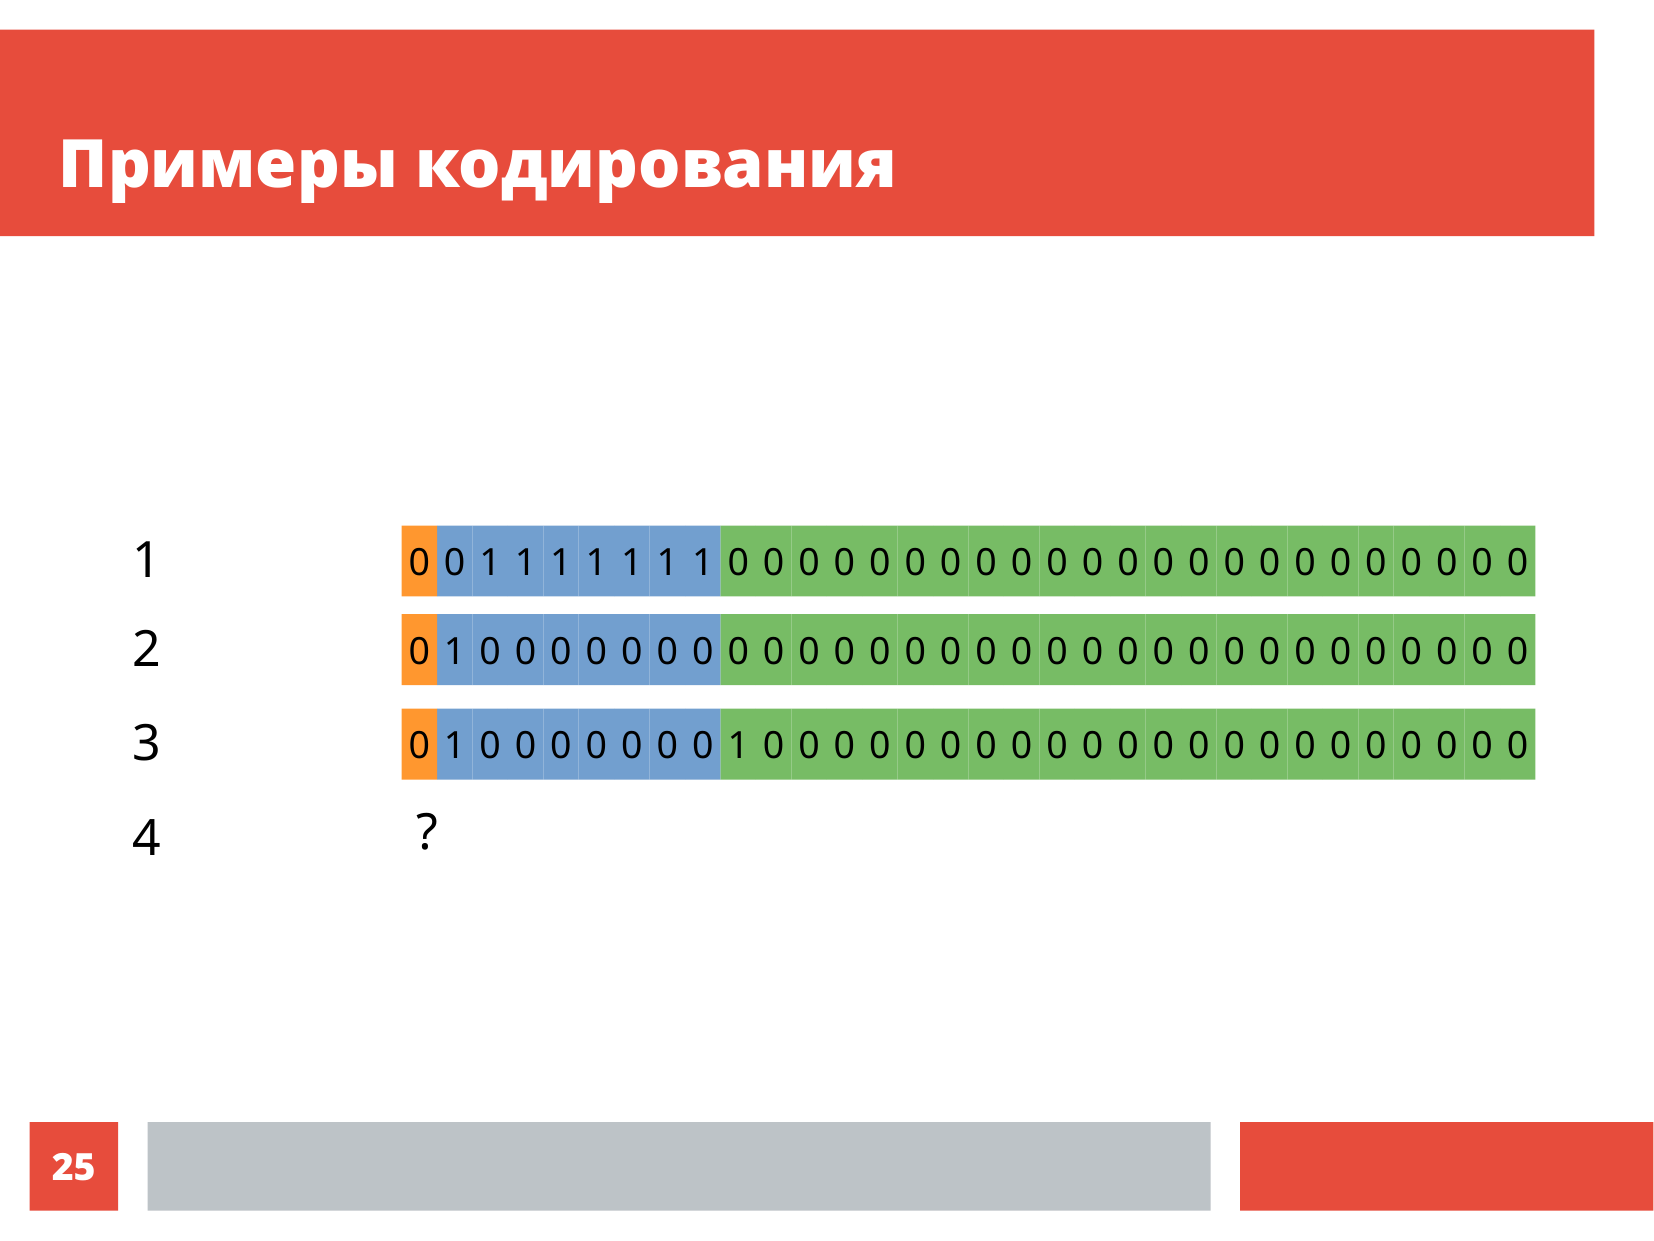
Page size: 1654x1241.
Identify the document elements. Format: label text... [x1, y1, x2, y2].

text_box 0 [401, 525, 438, 597]
text_box 0 [862, 614, 897, 686]
text_box 1 [472, 525, 507, 597]
text_box 0 [1110, 525, 1145, 597]
text_box 0 [755, 525, 791, 597]
text_box 0 [1251, 525, 1287, 597]
text_box 0 [1464, 614, 1500, 686]
text_box 0 [1358, 614, 1393, 686]
text_box 0 [1429, 614, 1464, 686]
text_box 0 [1216, 614, 1251, 686]
text_box 0 [1500, 614, 1536, 686]
text_box 1 [614, 525, 649, 597]
text_box 0 [401, 614, 438, 686]
text_box 0 [507, 614, 543, 686]
text_box 0 [438, 525, 472, 597]
text_box 0 [1322, 708, 1358, 780]
text_box 0 [1358, 708, 1393, 780]
text_box 0 [1216, 708, 1251, 780]
text_box 0 [1500, 525, 1536, 597]
text_box 0 [1110, 708, 1145, 780]
text_box 4 [118, 803, 402, 869]
text_box 0 [933, 708, 968, 780]
text_box 0 [578, 708, 614, 780]
text_box 0 [1145, 614, 1181, 686]
text_box 0 [1287, 525, 1322, 597]
text_box 0 [791, 525, 826, 597]
text_box 0 [721, 614, 755, 686]
text_box 0 [1181, 614, 1216, 686]
text_box 0 [791, 708, 826, 780]
text_box 3 [118, 708, 402, 774]
text_box 0 [614, 614, 649, 686]
text_box 0 [401, 708, 438, 780]
text_box 0 [1393, 525, 1429, 597]
text_box 0 [1393, 708, 1429, 780]
text_box 0 [1429, 525, 1464, 597]
text_box 1 [118, 525, 402, 591]
text_box 1 [507, 525, 543, 597]
text_box 0 [472, 708, 507, 780]
text_box 0 [1145, 708, 1181, 780]
text_box 0 [1251, 614, 1287, 686]
text_box 0 [968, 614, 1003, 686]
text_box 0 [897, 614, 933, 686]
text_box 0 [968, 708, 1003, 780]
text_box 0 [1181, 525, 1216, 597]
text_box 0 [543, 708, 578, 780]
text_box 0 [1464, 708, 1500, 780]
text_box 1 [543, 525, 578, 597]
text_box 0 [1003, 614, 1039, 686]
text_box 0 [1039, 708, 1074, 780]
text_box 0 [578, 614, 614, 686]
text_box 0 [1216, 525, 1251, 597]
text_box 0 [543, 614, 578, 686]
text_box 0 [1287, 708, 1322, 780]
text_box 2 [118, 614, 402, 680]
text_box 0 [1322, 525, 1358, 597]
text_box 0 [1287, 614, 1322, 686]
text_box 0 [1003, 525, 1039, 597]
text_box 0 [721, 525, 755, 597]
text_box 0 [1429, 708, 1464, 780]
text_box 1 [685, 525, 721, 597]
text_box 0 [649, 614, 685, 686]
text_box 0 [1039, 525, 1074, 597]
text_box 0 [507, 708, 543, 780]
text_box 0 [791, 614, 826, 686]
text_box 0 [862, 708, 897, 780]
text_box 0 [1074, 525, 1110, 597]
text_box 0 [1074, 614, 1110, 686]
text_box 0 [826, 525, 862, 597]
text_box 0 [1110, 614, 1145, 686]
text_box 0 [685, 708, 721, 780]
text_box 1 [438, 708, 472, 780]
text_box 0 [826, 708, 862, 780]
text_box 0 [1393, 614, 1429, 686]
text_box 0 [1251, 708, 1287, 780]
text_box 0 [649, 708, 685, 780]
text_box 1 [721, 708, 755, 780]
text_box 0 [862, 525, 897, 597]
text_box 0 [897, 708, 933, 780]
title Примеры кодирования [59, 59, 1595, 207]
text_box 1 [578, 525, 614, 597]
text_box 0 [933, 614, 968, 686]
text_box 0 [472, 614, 507, 686]
text_box 1 [438, 614, 472, 686]
text_box 0 [1181, 708, 1216, 780]
text_box 0 [1145, 525, 1181, 597]
text_box 0 [1358, 525, 1393, 597]
text_box 0 [1003, 708, 1039, 780]
text_box 0 [614, 708, 649, 780]
text_box 1 [649, 525, 685, 597]
text_box 0 [1074, 708, 1110, 780]
text_box 0 [1500, 708, 1536, 780]
text_box 0 [897, 525, 933, 597]
text_box 0 [755, 614, 791, 686]
text_box 0 [1039, 614, 1074, 686]
text_box 0 [968, 525, 1003, 597]
text_box 0 [755, 708, 791, 780]
text_box 0 [826, 614, 862, 686]
text_box 0 [933, 525, 968, 597]
text_box 0 [1322, 614, 1358, 686]
text_box 0 [685, 614, 721, 686]
text_box 0 [1464, 525, 1500, 597]
text_box ? [401, 797, 686, 863]
